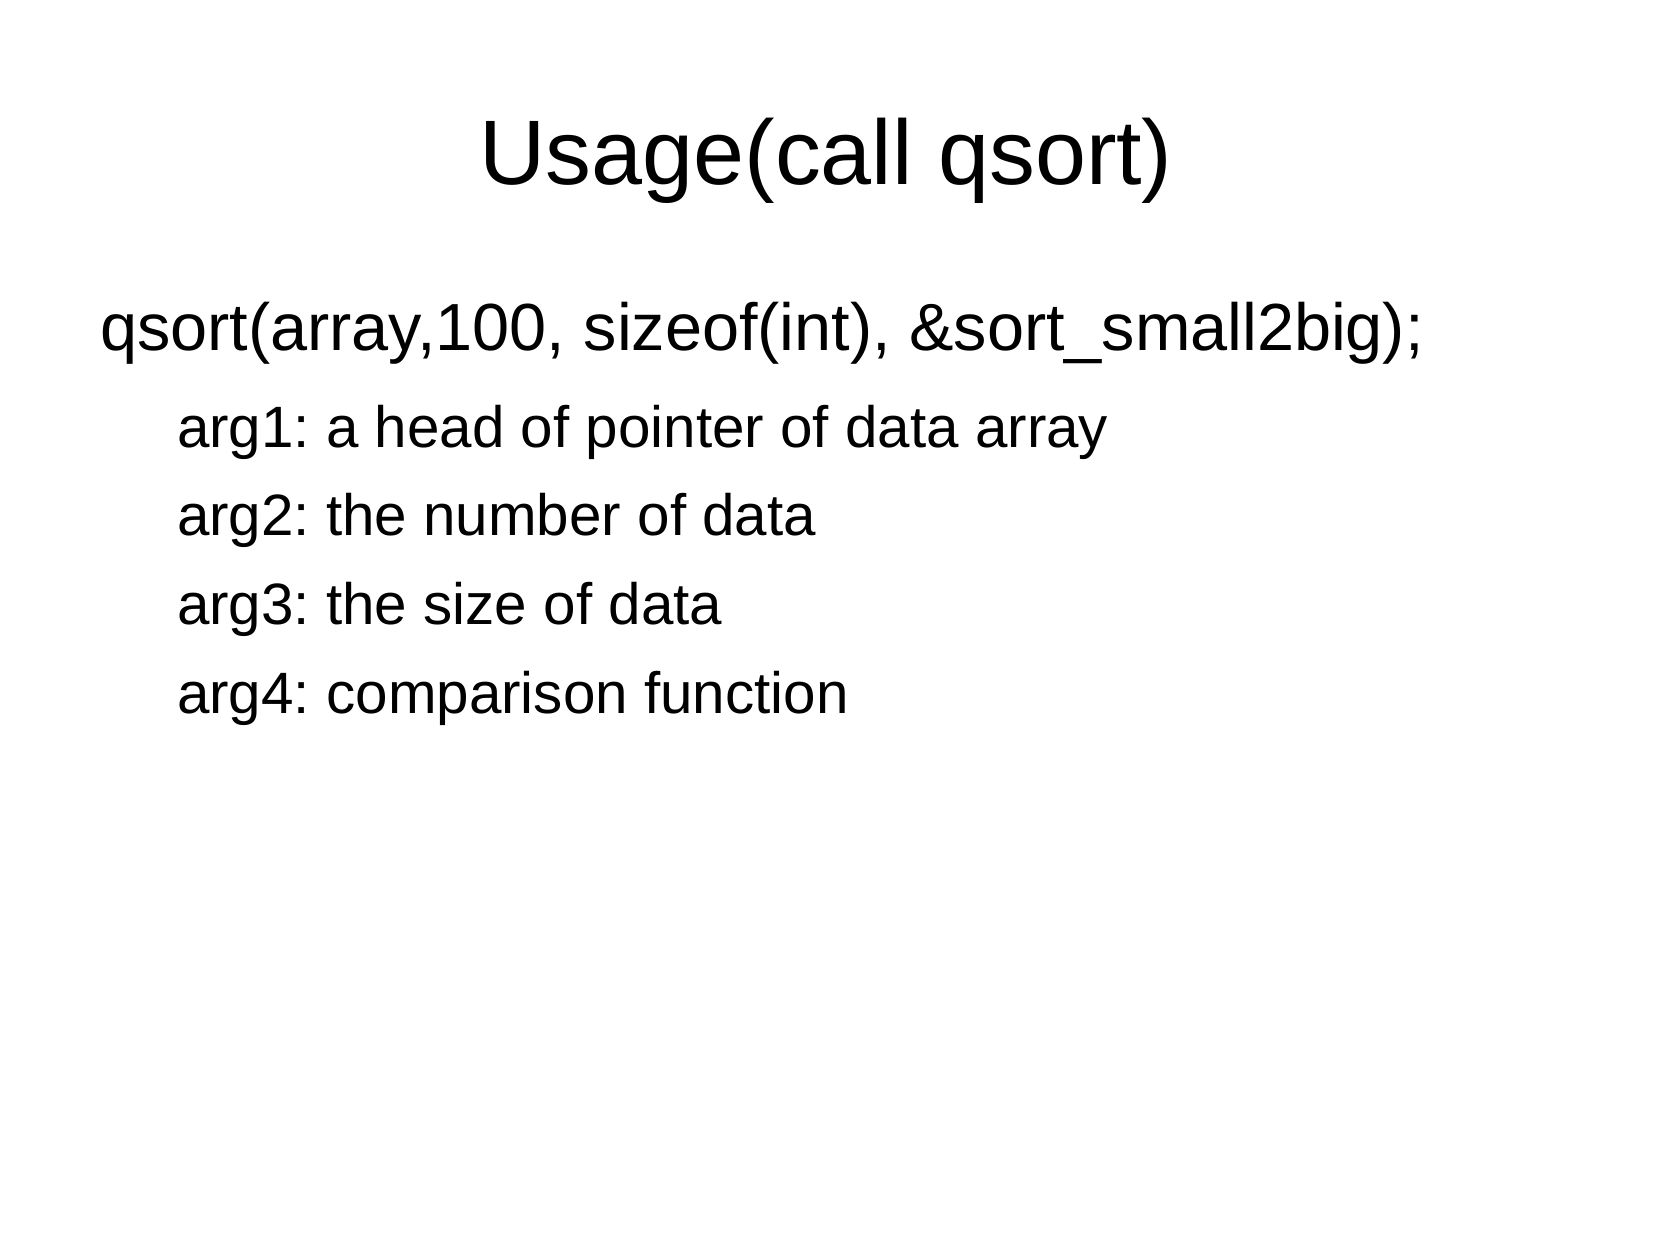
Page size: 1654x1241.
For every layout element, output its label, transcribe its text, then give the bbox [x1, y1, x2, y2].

title Usage(call qsort) [82, 56, 1571, 250]
list qsort(array,100, sizeof(int), &sort_small2big); arg1: a head of pointer of data array arg2: the number of data arg3: the size of data arg4: comparison function [82, 290, 1571, 1094]
